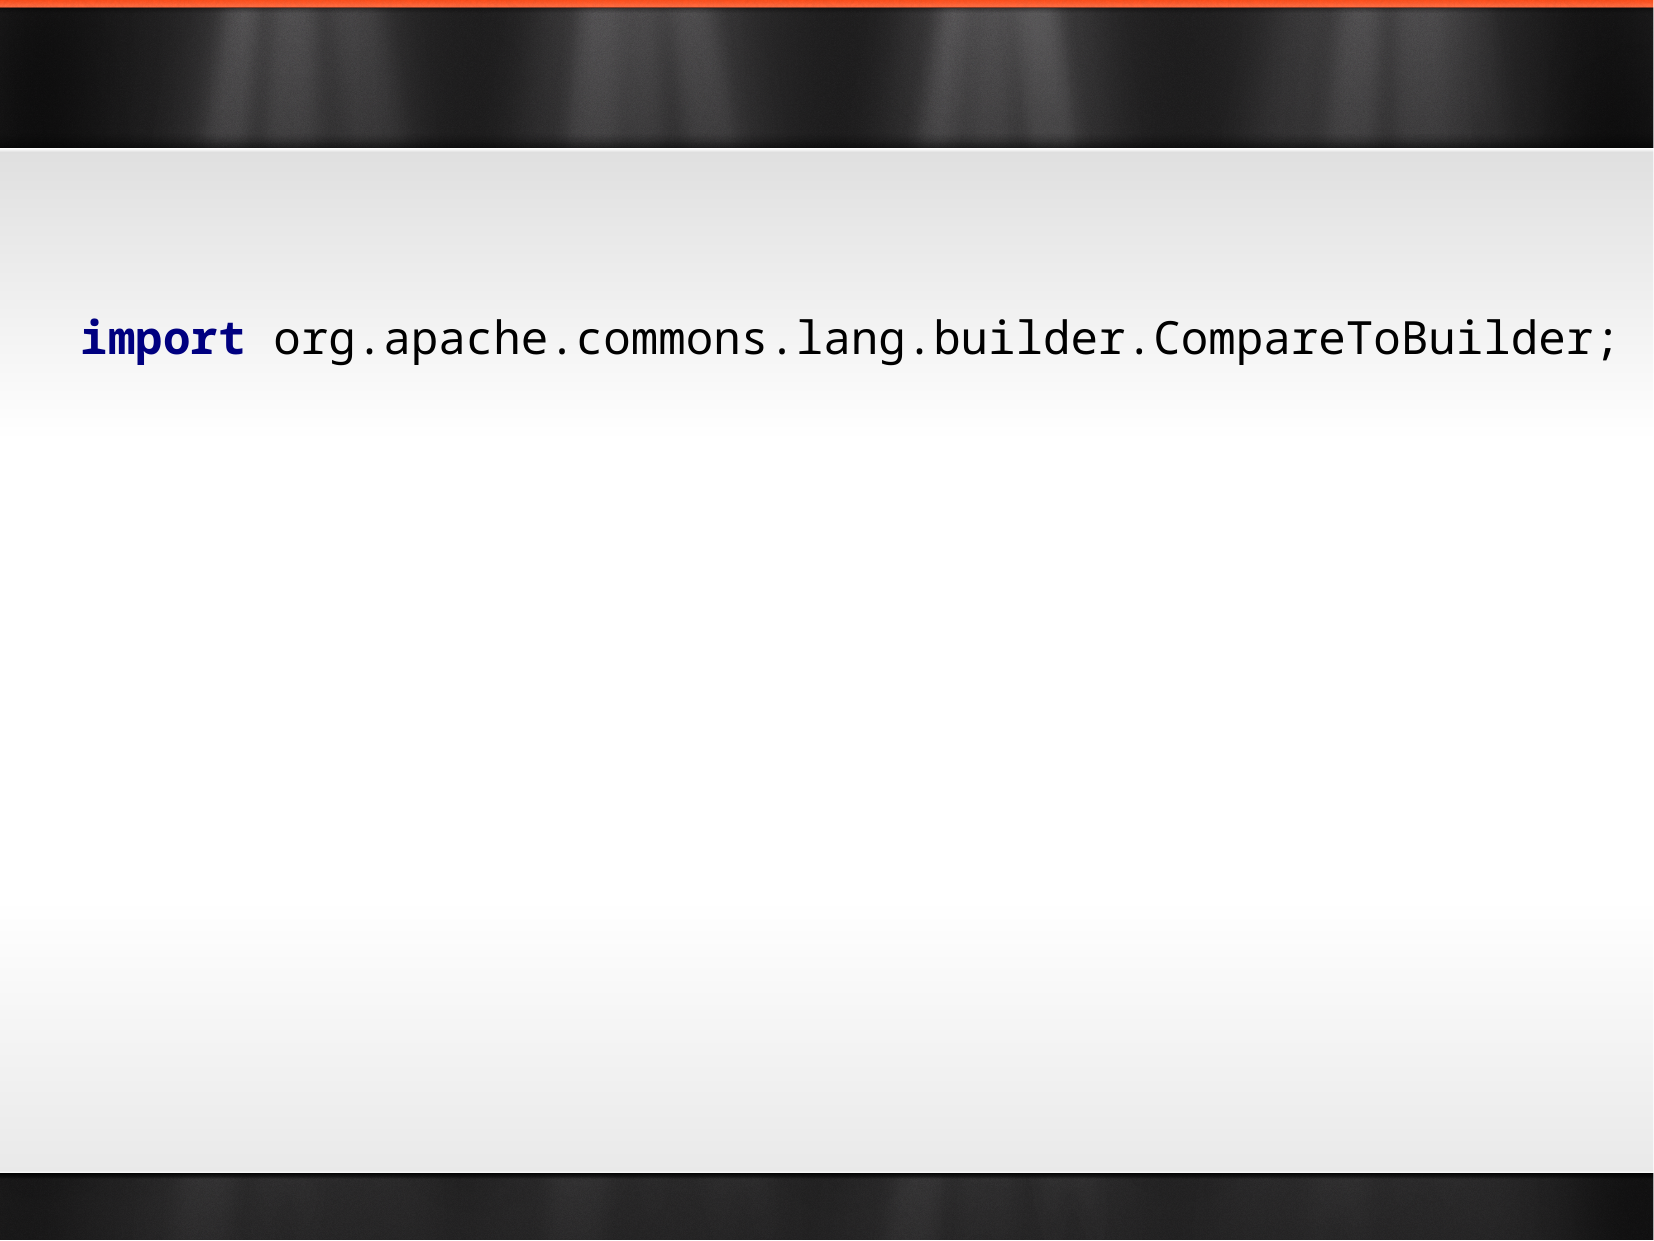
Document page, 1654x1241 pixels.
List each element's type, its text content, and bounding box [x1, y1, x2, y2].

subtitle import org.apache.commons.lang.builder.CompareToBuilder; [80, 305, 1654, 1125]
picture [0, 0, 1654, 1240]
